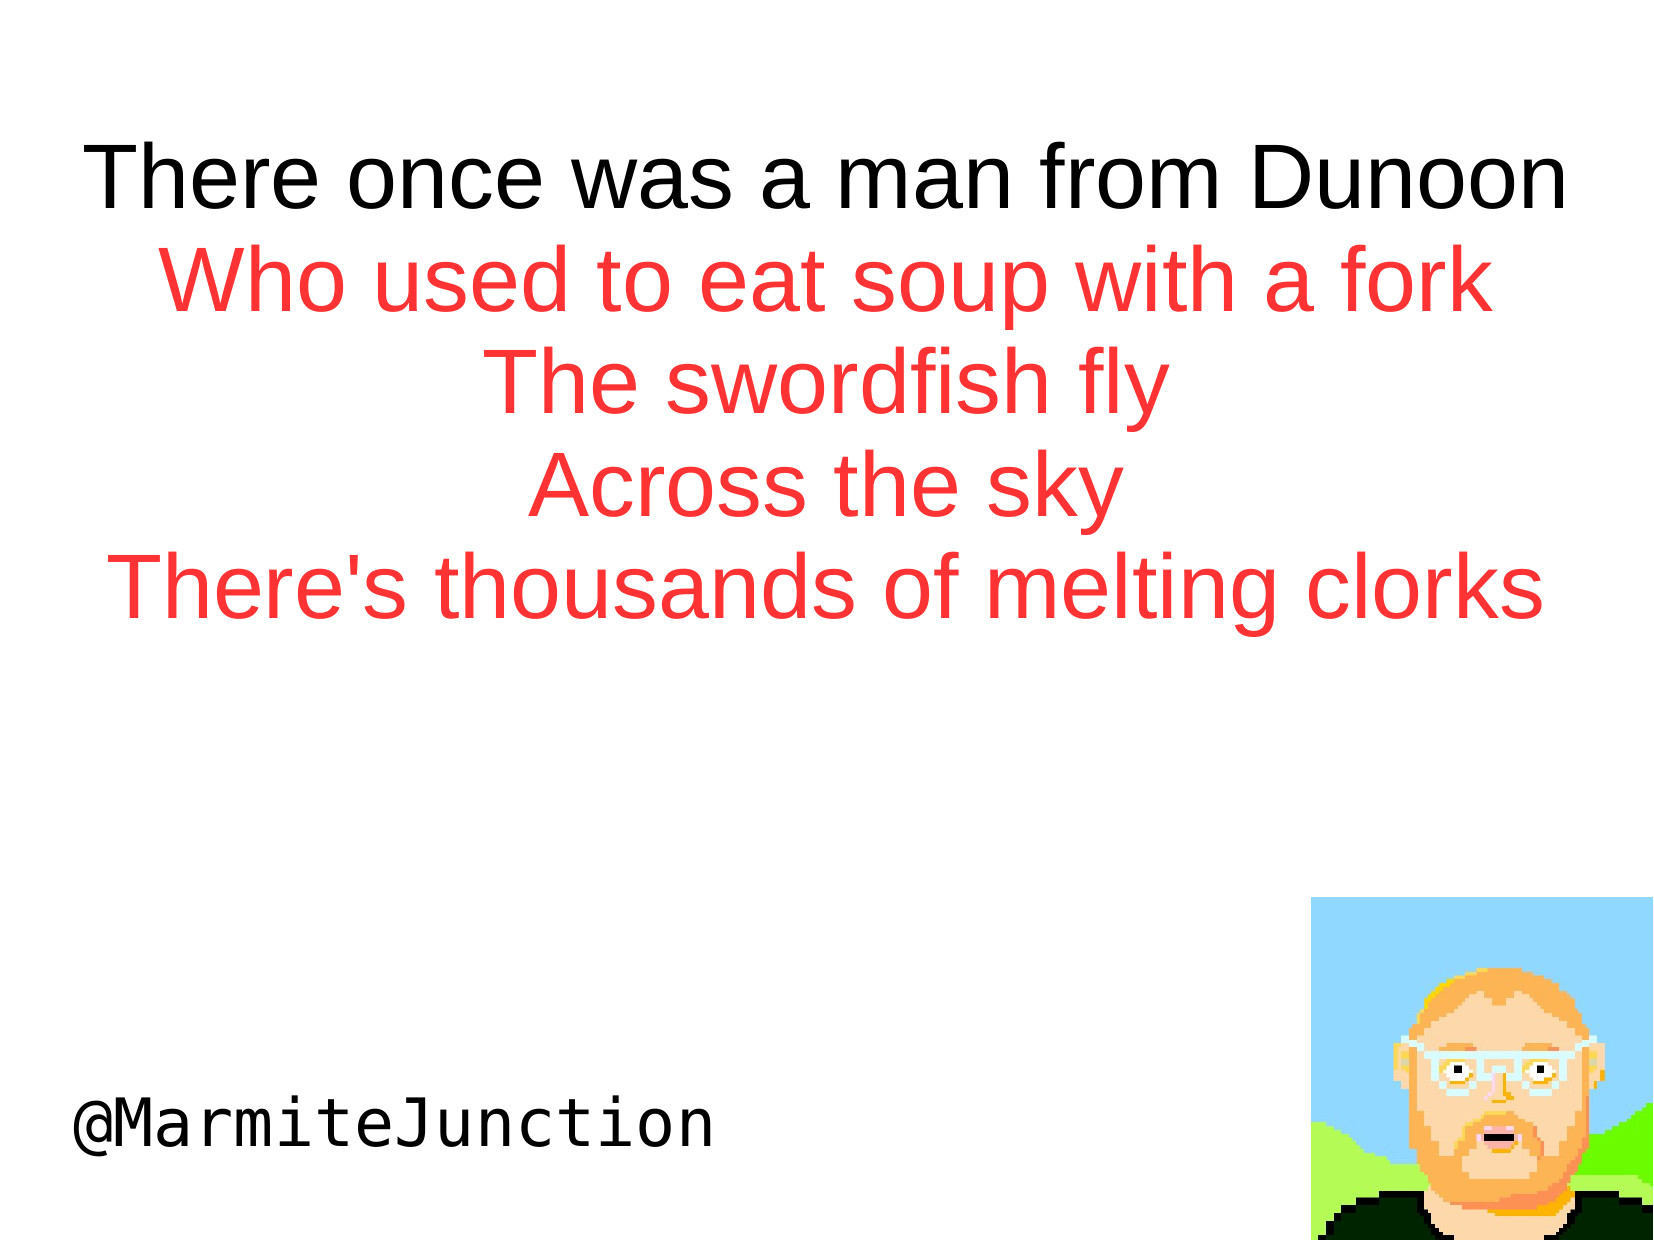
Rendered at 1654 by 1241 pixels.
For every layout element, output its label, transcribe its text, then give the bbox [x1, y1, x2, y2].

text_box There once was a man from Dunoon Who used to eat soup with a fork The swordfish fly Across the sky There's thousands of melting clorks [0, 118, 1654, 875]
picture [1311, 897, 1653, 1240]
text_box @MarmiteJunction [58, 1076, 733, 1170]
